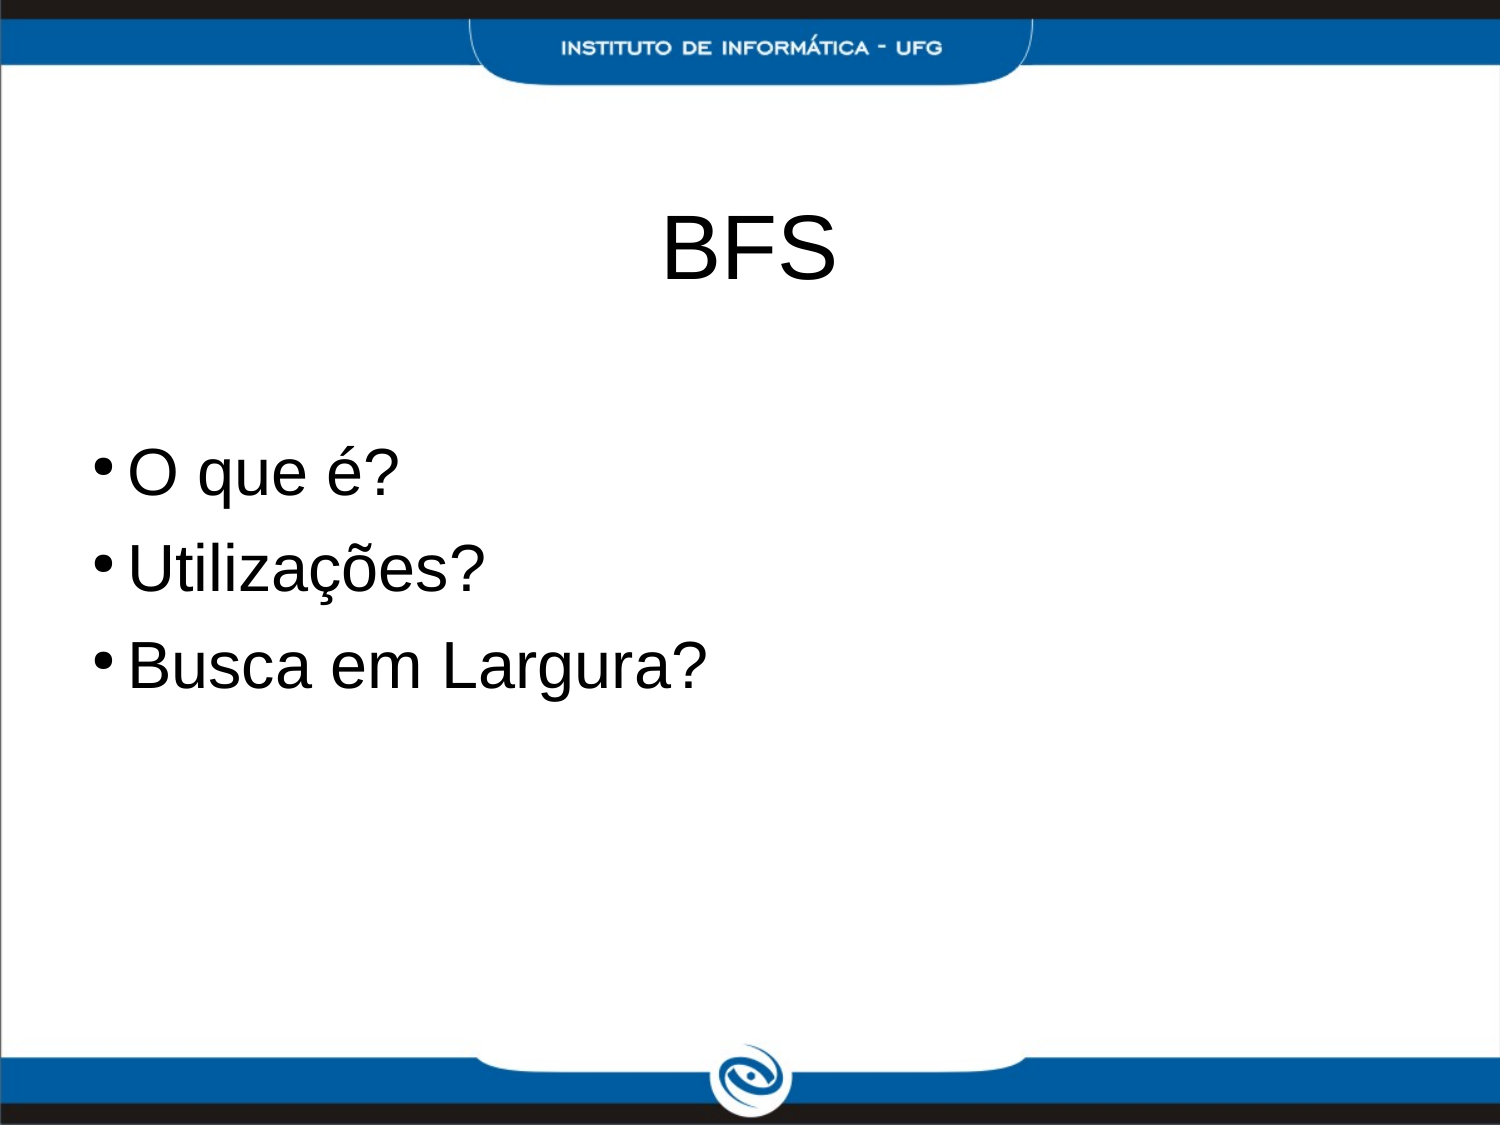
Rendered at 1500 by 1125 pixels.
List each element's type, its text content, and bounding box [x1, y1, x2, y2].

list O que é? Utilizações? Busca em Largura? [76, 420, 1424, 988]
title BFS [75, 148, 1426, 337]
picture [0, 0, 1500, 1125]
